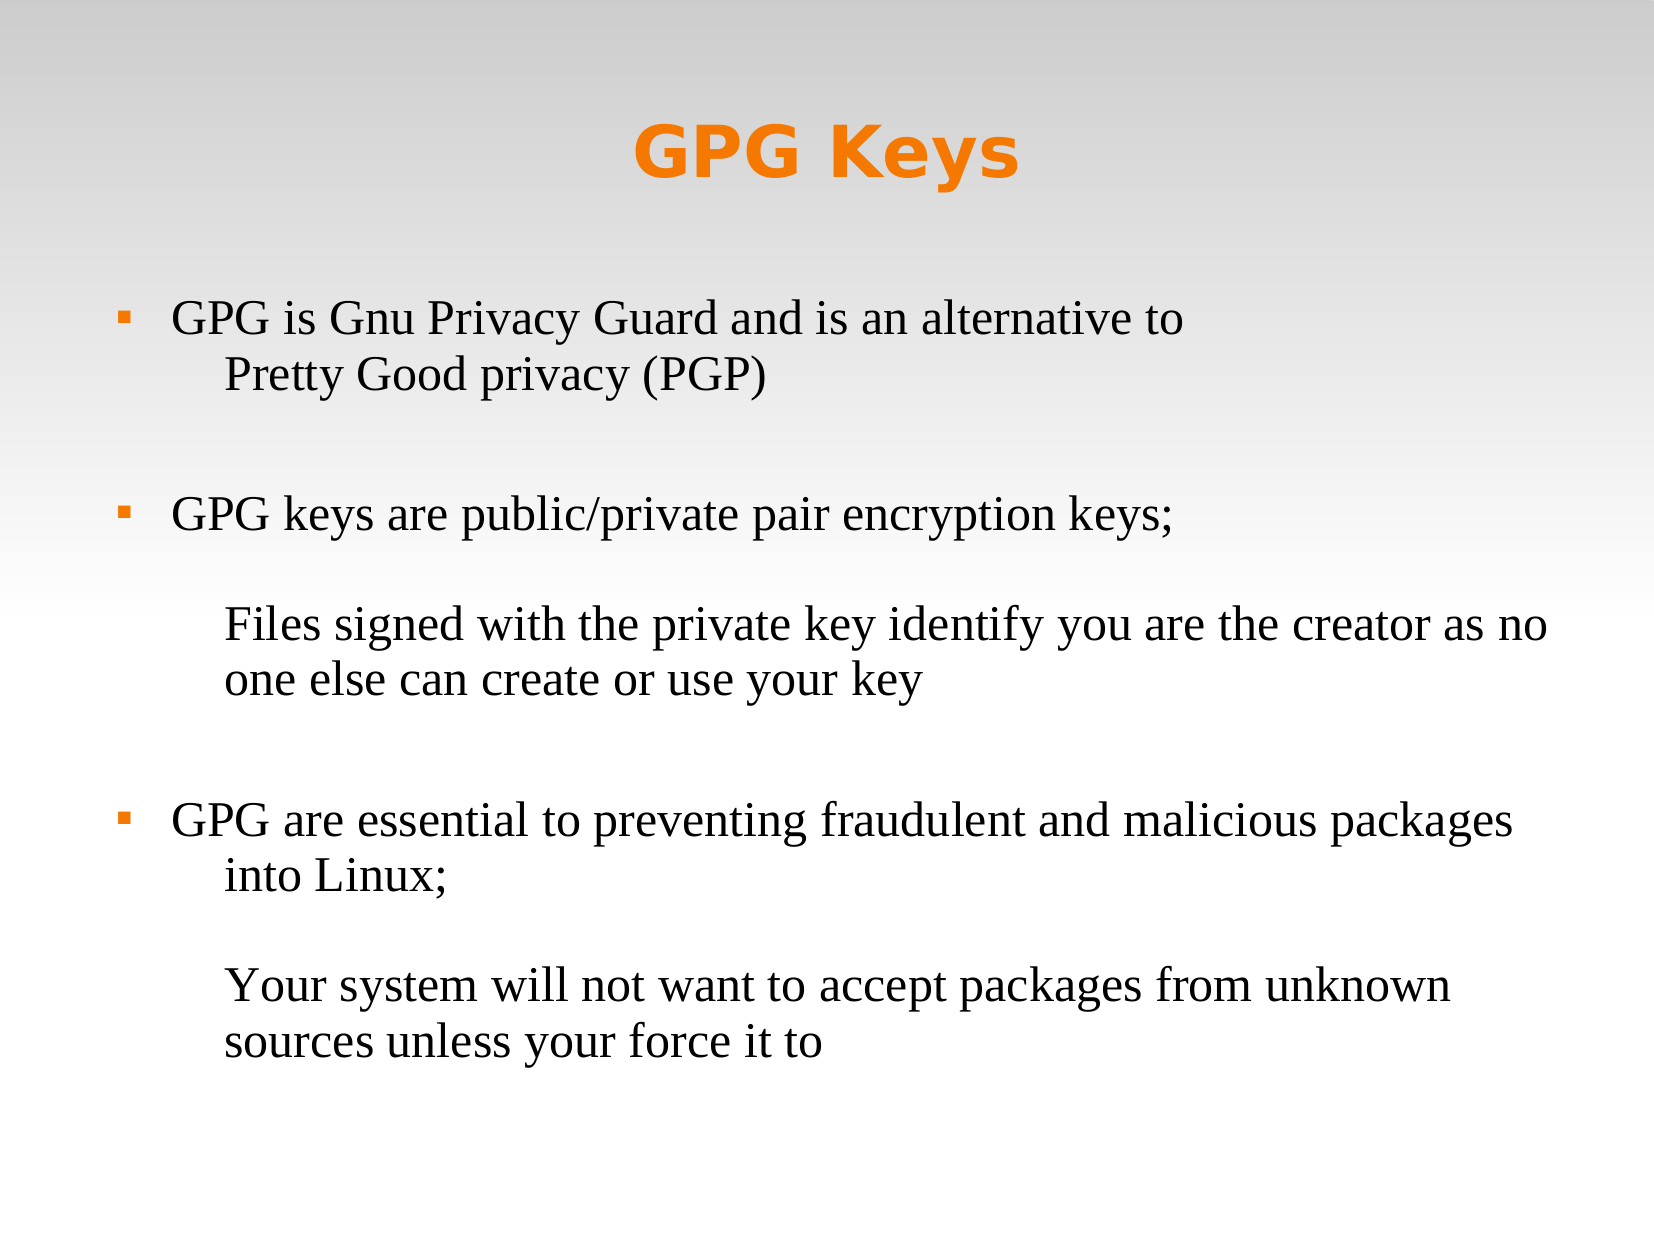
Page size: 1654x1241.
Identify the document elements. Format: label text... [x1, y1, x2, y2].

title GPG Keys [82, 49, 1571, 257]
list GPG is Gnu Privacy Guard and is an alternative to Pretty Good privacy (PGP) GPG keys are public/private pair encryption keys; Files signed with the private key identify you are the creator as no one else can create or use your key GPG are essential to preventing fraudulent and malicious packages into Linux; Your system will not want to accept packages from unknown sources unless your force it to [82, 290, 1571, 1136]
